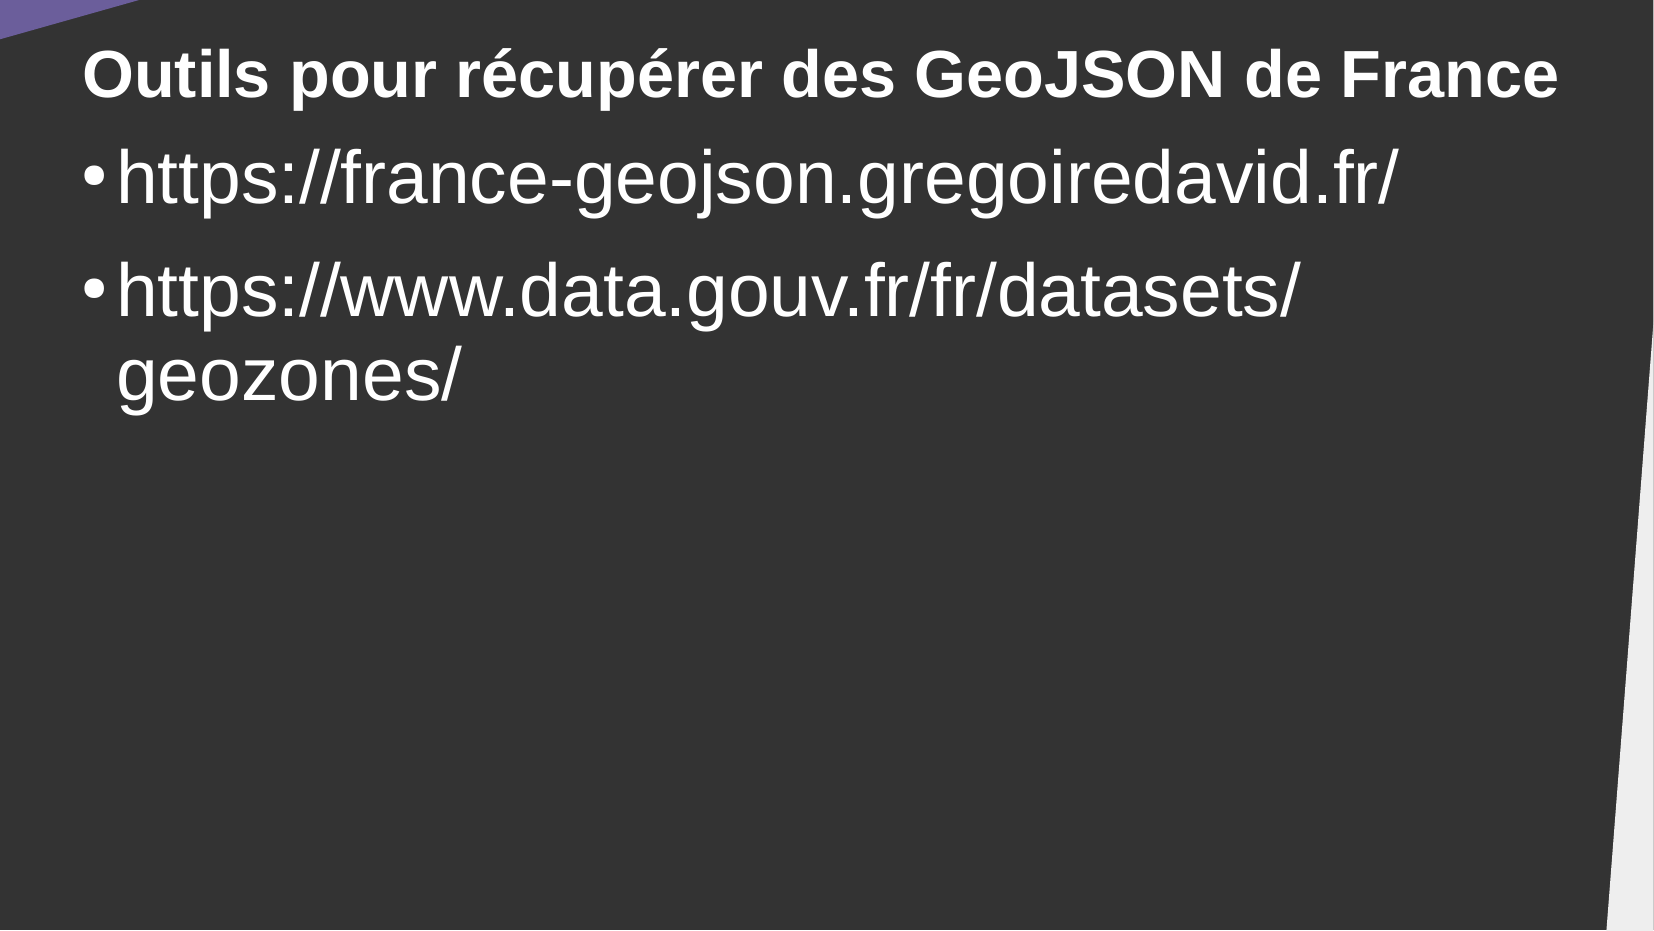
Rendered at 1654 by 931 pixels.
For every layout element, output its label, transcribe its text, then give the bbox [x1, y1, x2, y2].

list https://france-geojson.gregoiredavid.fr/ https://www.data.gouv.fr/fr/datasets/geozones/ [80, 135, 1560, 709]
text_box [0, 0, 140, 40]
title Outils pour récupérer des GeoJSON de France [82, 37, 1619, 112]
text_box [1606, 315, 1654, 931]
